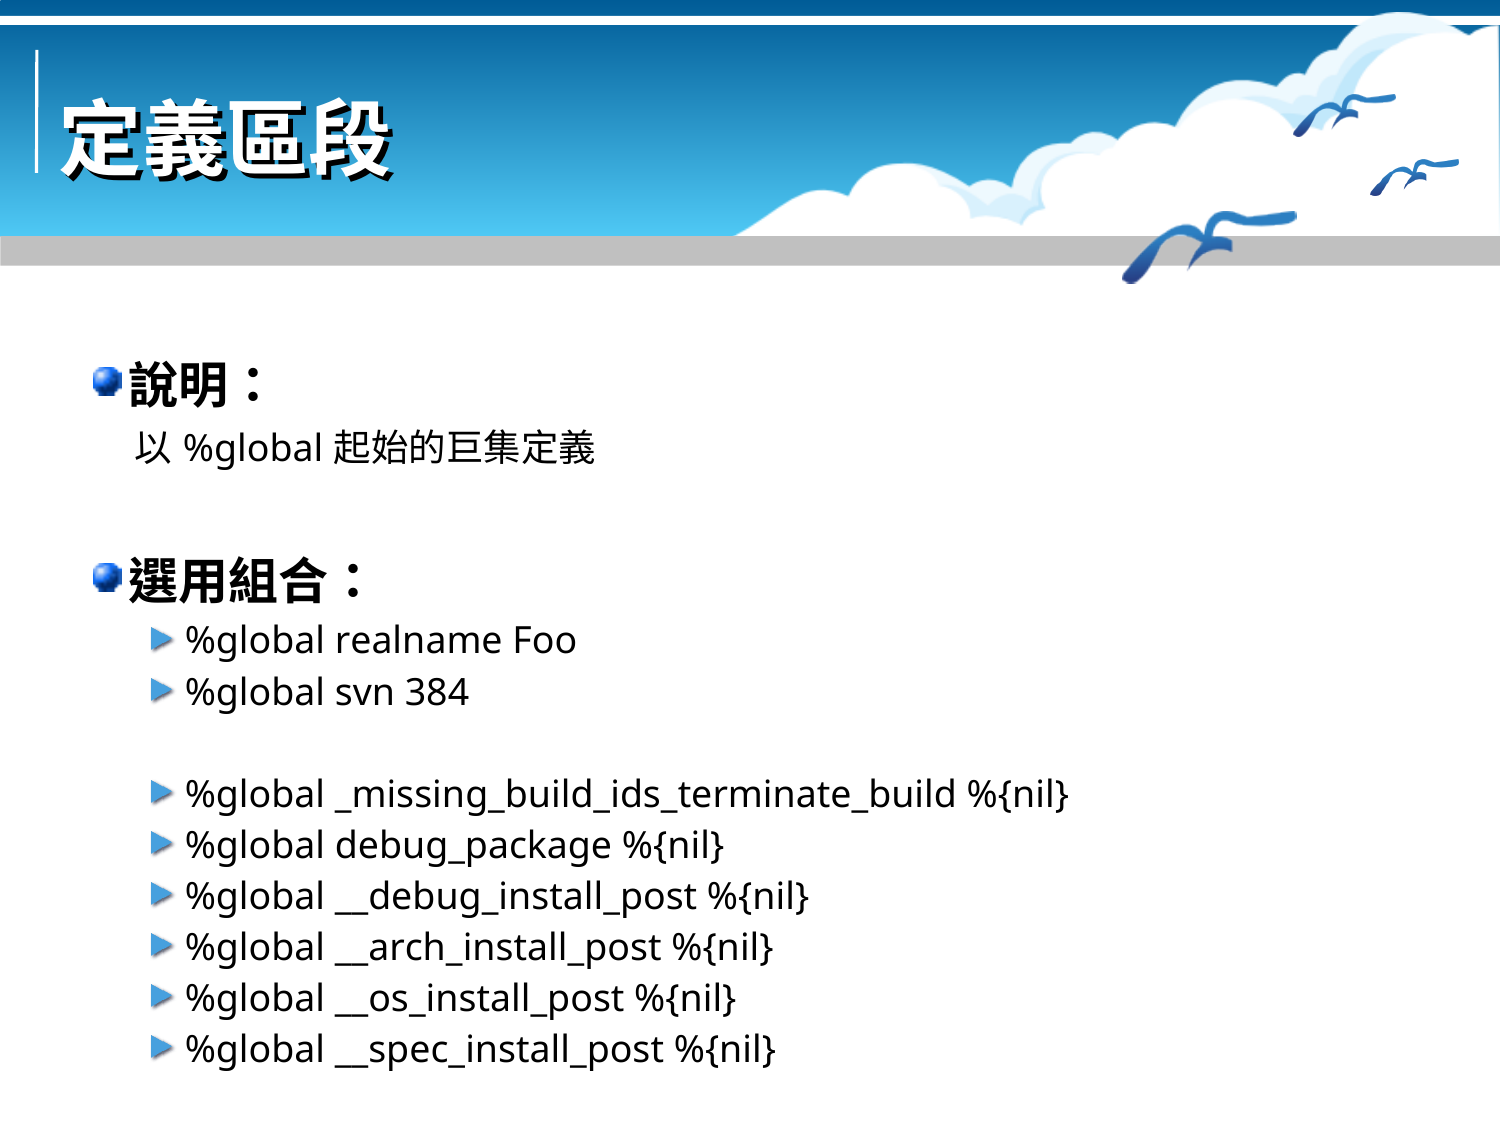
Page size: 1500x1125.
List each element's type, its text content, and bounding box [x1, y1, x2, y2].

picture [149, 1059, 179, 1063]
picture [730, 12, 1500, 284]
list 說明： 以%global起始的巨集定義 選用組合： %global realname Foo %global svn 384 %global _missing_build_ids_terminate_build %{nil} %global debug_package %{nil} %global __debug_install_post %{nil} %global __arch_install_post %{nil} %global __os_install_post %{nil} %global __spec_install_post %{nil} [93, 308, 1425, 1059]
title 定義區段 [59, 86, 1465, 186]
